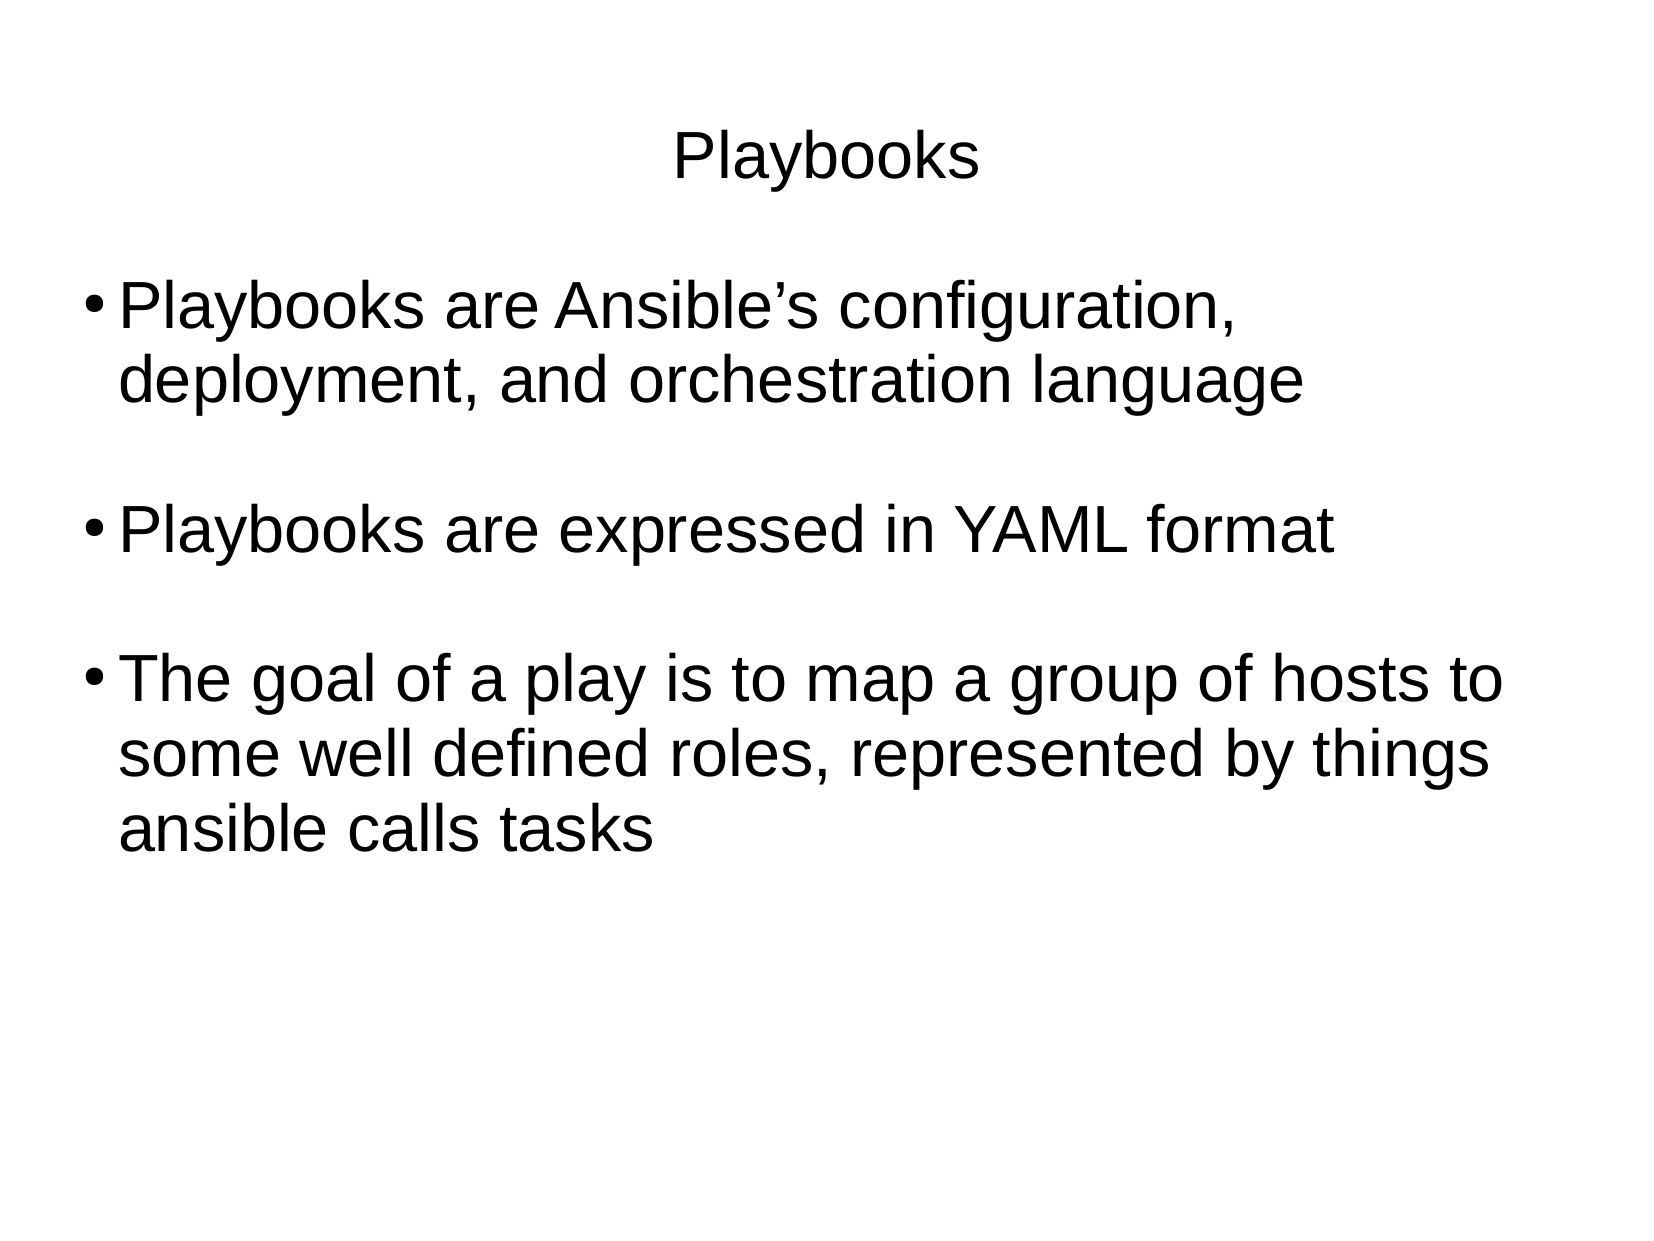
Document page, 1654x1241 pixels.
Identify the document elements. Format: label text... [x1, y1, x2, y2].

subtitle Playbooks Playbooks are Ansible’s configuration, deployment, and orchestration language Playbooks are expressed in YAML format The goal of a play is to map a group of hosts to some well defined roles, represented by things ansible calls tasks [82, 118, 1571, 1075]
